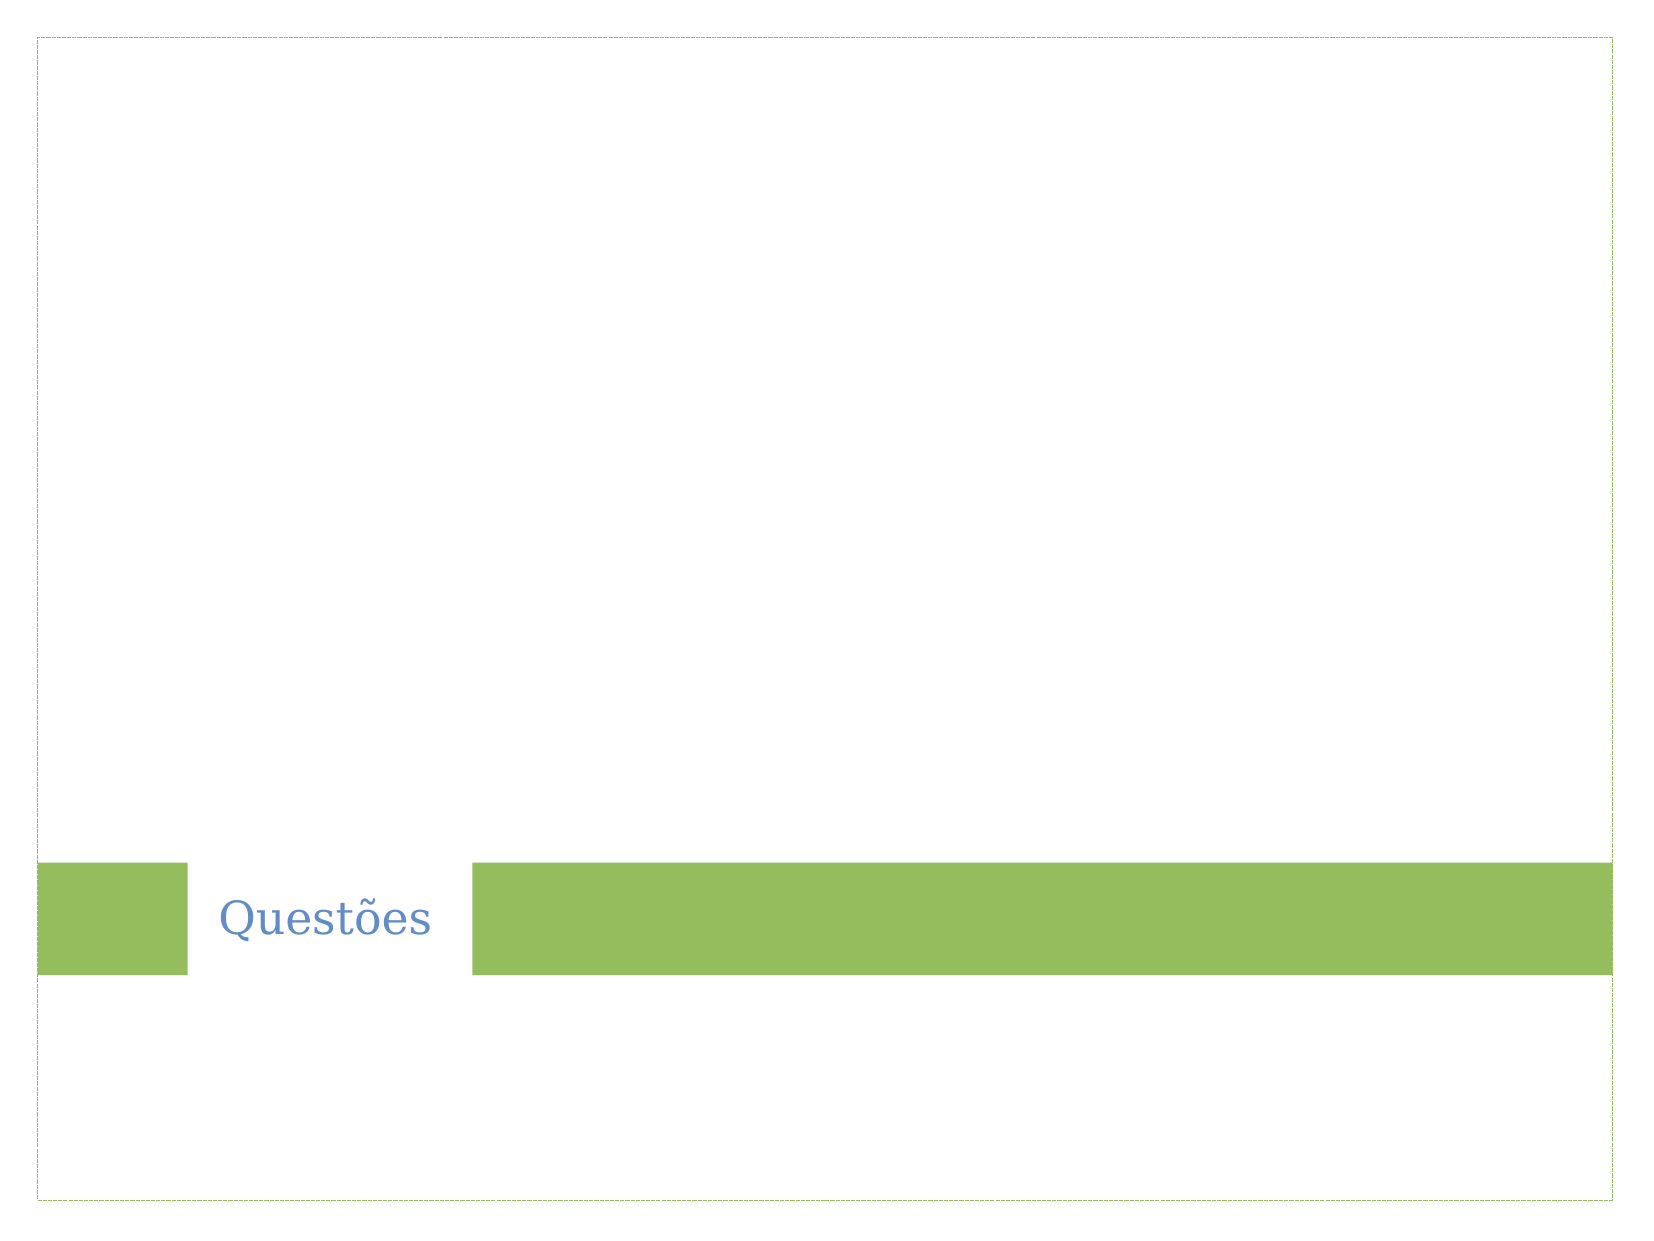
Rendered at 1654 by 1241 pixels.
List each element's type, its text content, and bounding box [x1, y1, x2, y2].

text_box Questões [203, 884, 448, 953]
text_box [472, 862, 1613, 976]
text_box [37, 862, 188, 976]
